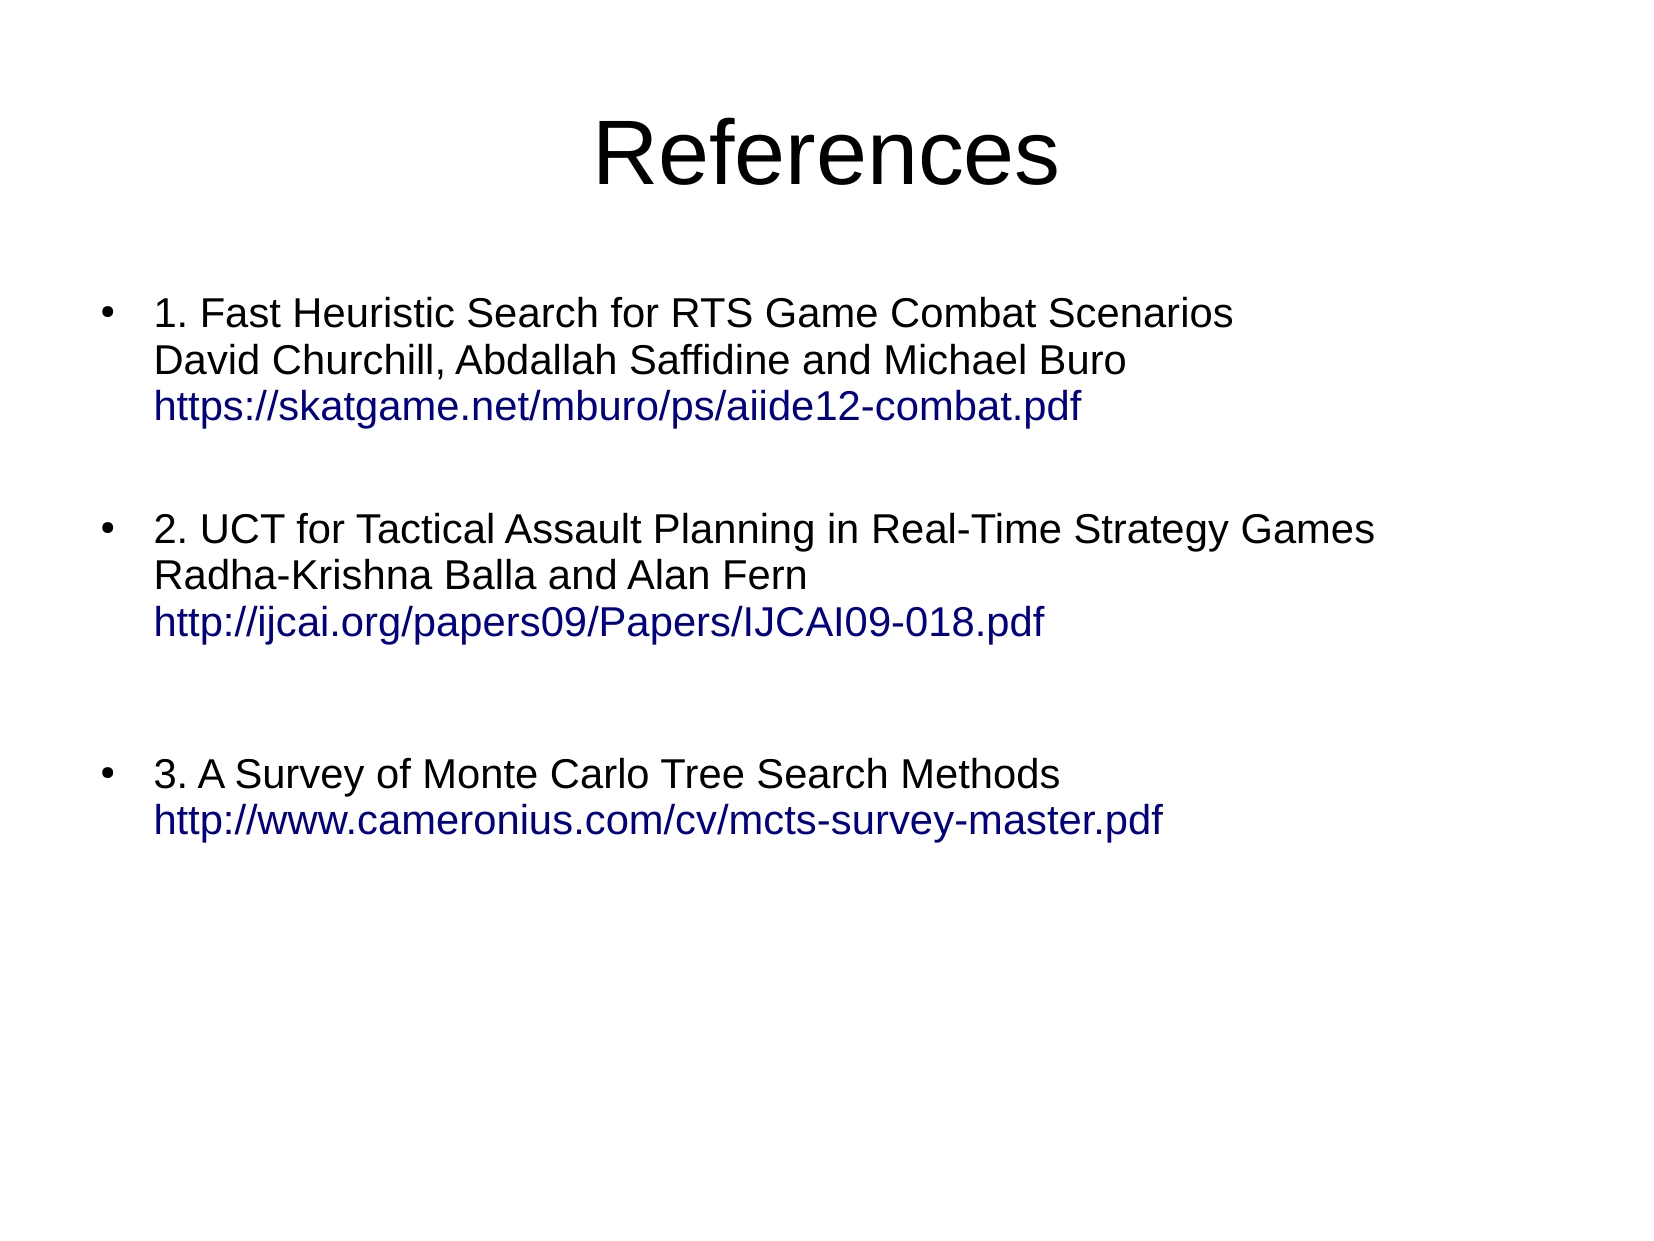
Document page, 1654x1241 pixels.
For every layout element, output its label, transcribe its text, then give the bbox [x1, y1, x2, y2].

title References [82, 49, 1571, 257]
list 1. Fast Heuristic Search for RTS Game Combat Scenarios David Churchill, Abdallah Saffidine and Michael Buro https://skatgame.net/mburo/ps/aiide12-combat.pdf 2. UCT for Tactical Assault Planning in Real-Time Strategy Games Radha-Krishna Balla and Alan Fern http://ijcai.org/papers09/Papers/IJCAI09-018.pdf 3. A Survey of Monte Carlo Tree Search Methods http://www.cameronius.com/cv/mcts-survey-master.pdf [82, 290, 1571, 1010]
